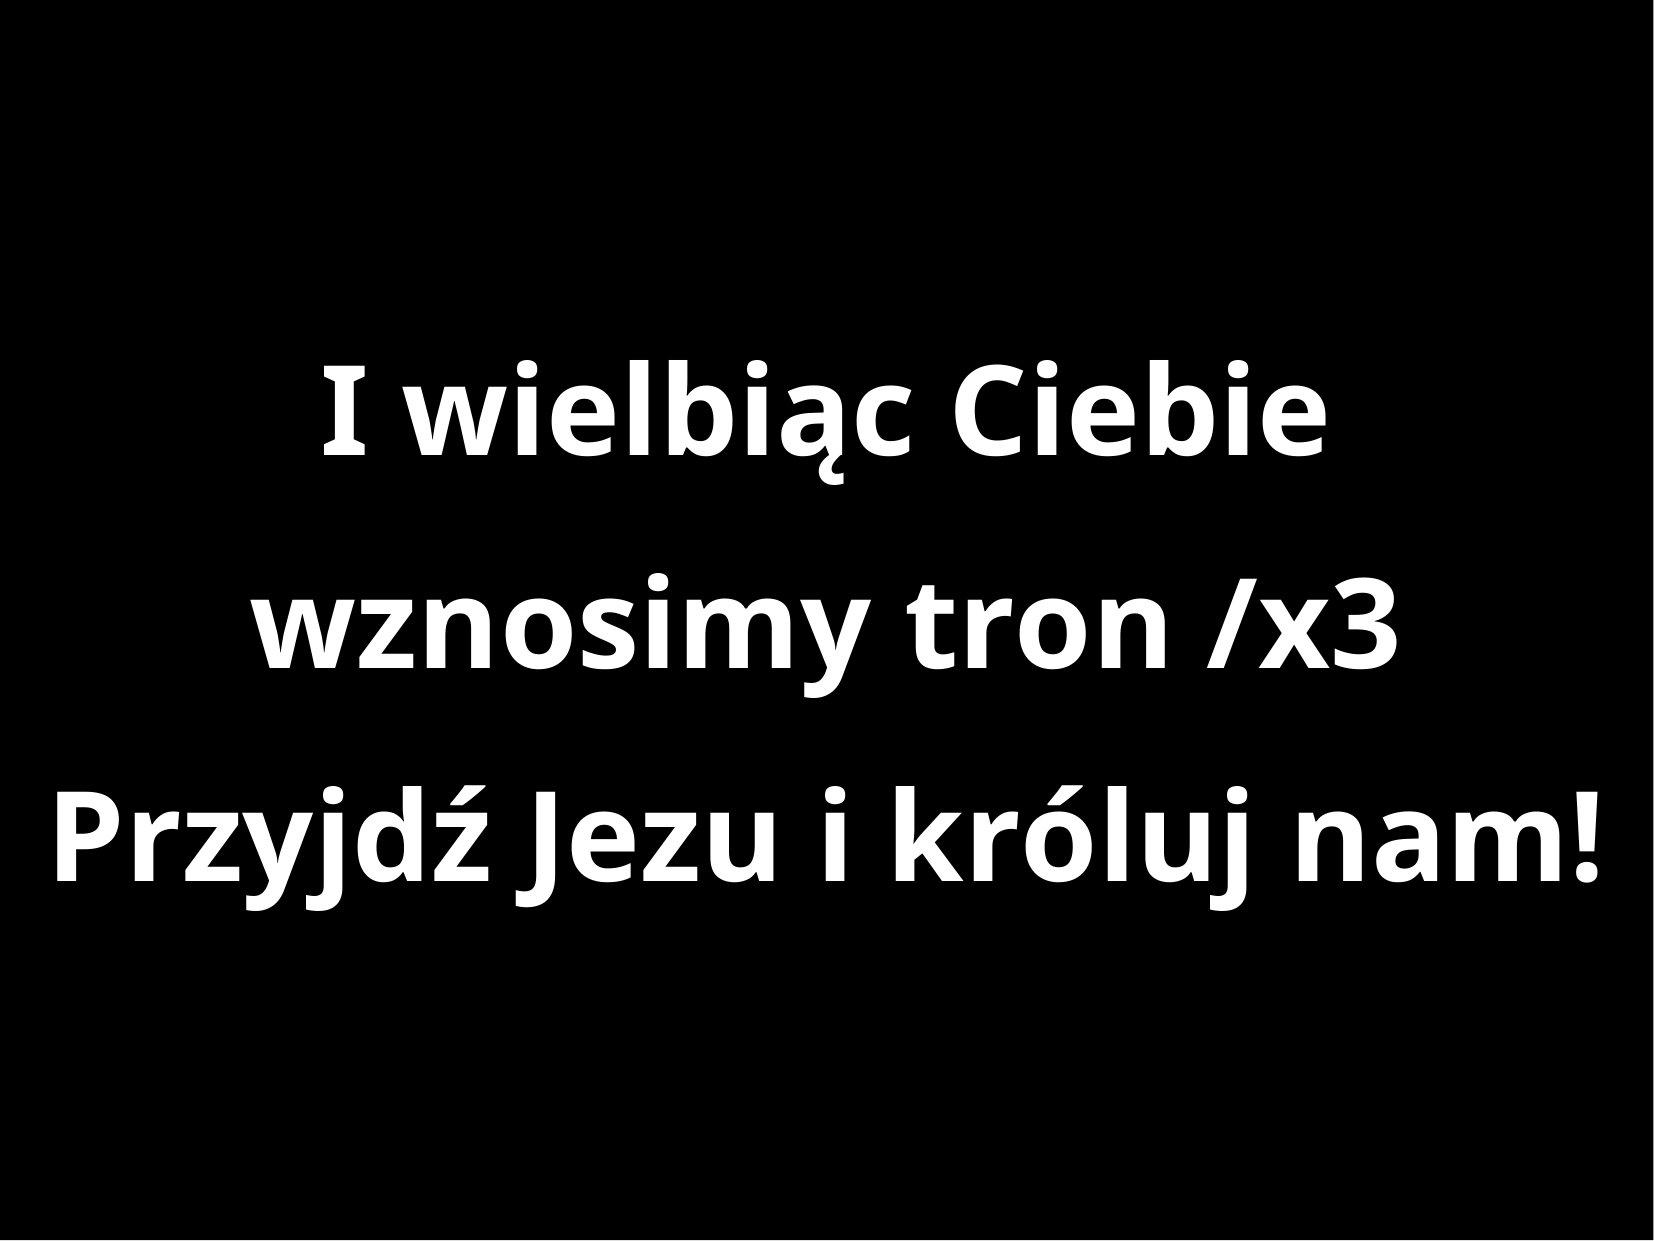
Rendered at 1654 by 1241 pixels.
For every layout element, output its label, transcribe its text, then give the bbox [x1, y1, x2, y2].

title I wielbiąc Ciebie ppp wznosimy tron /x3 ppp Przyjdź Jezu i króluj nam! [0, 0, 1654, 1241]
